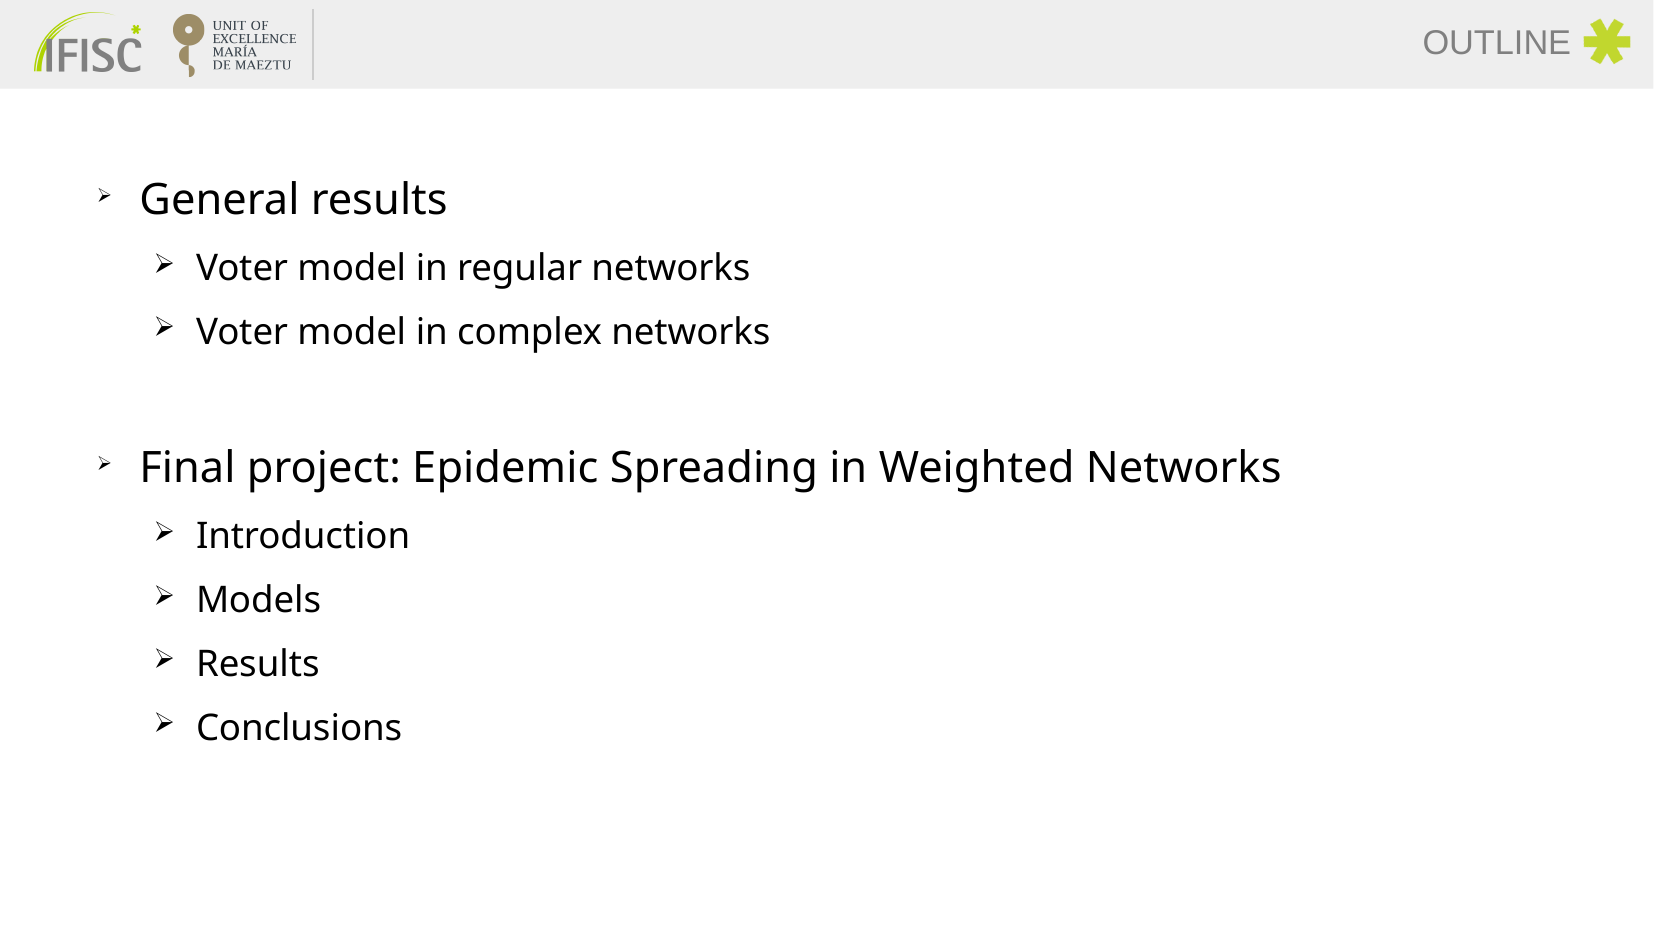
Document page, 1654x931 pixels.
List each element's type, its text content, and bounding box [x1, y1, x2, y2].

picture [170, 11, 248, 81]
picture [1582, 17, 1631, 65]
title OUTLINE [248, 2, 1571, 83]
list General results Voter model in regular networks Voter model in complex networks Final project: Epidemic Spreading in Weighted Networks Introduction Models Results Conclusions [82, 168, 1571, 758]
picture [29, 9, 148, 75]
